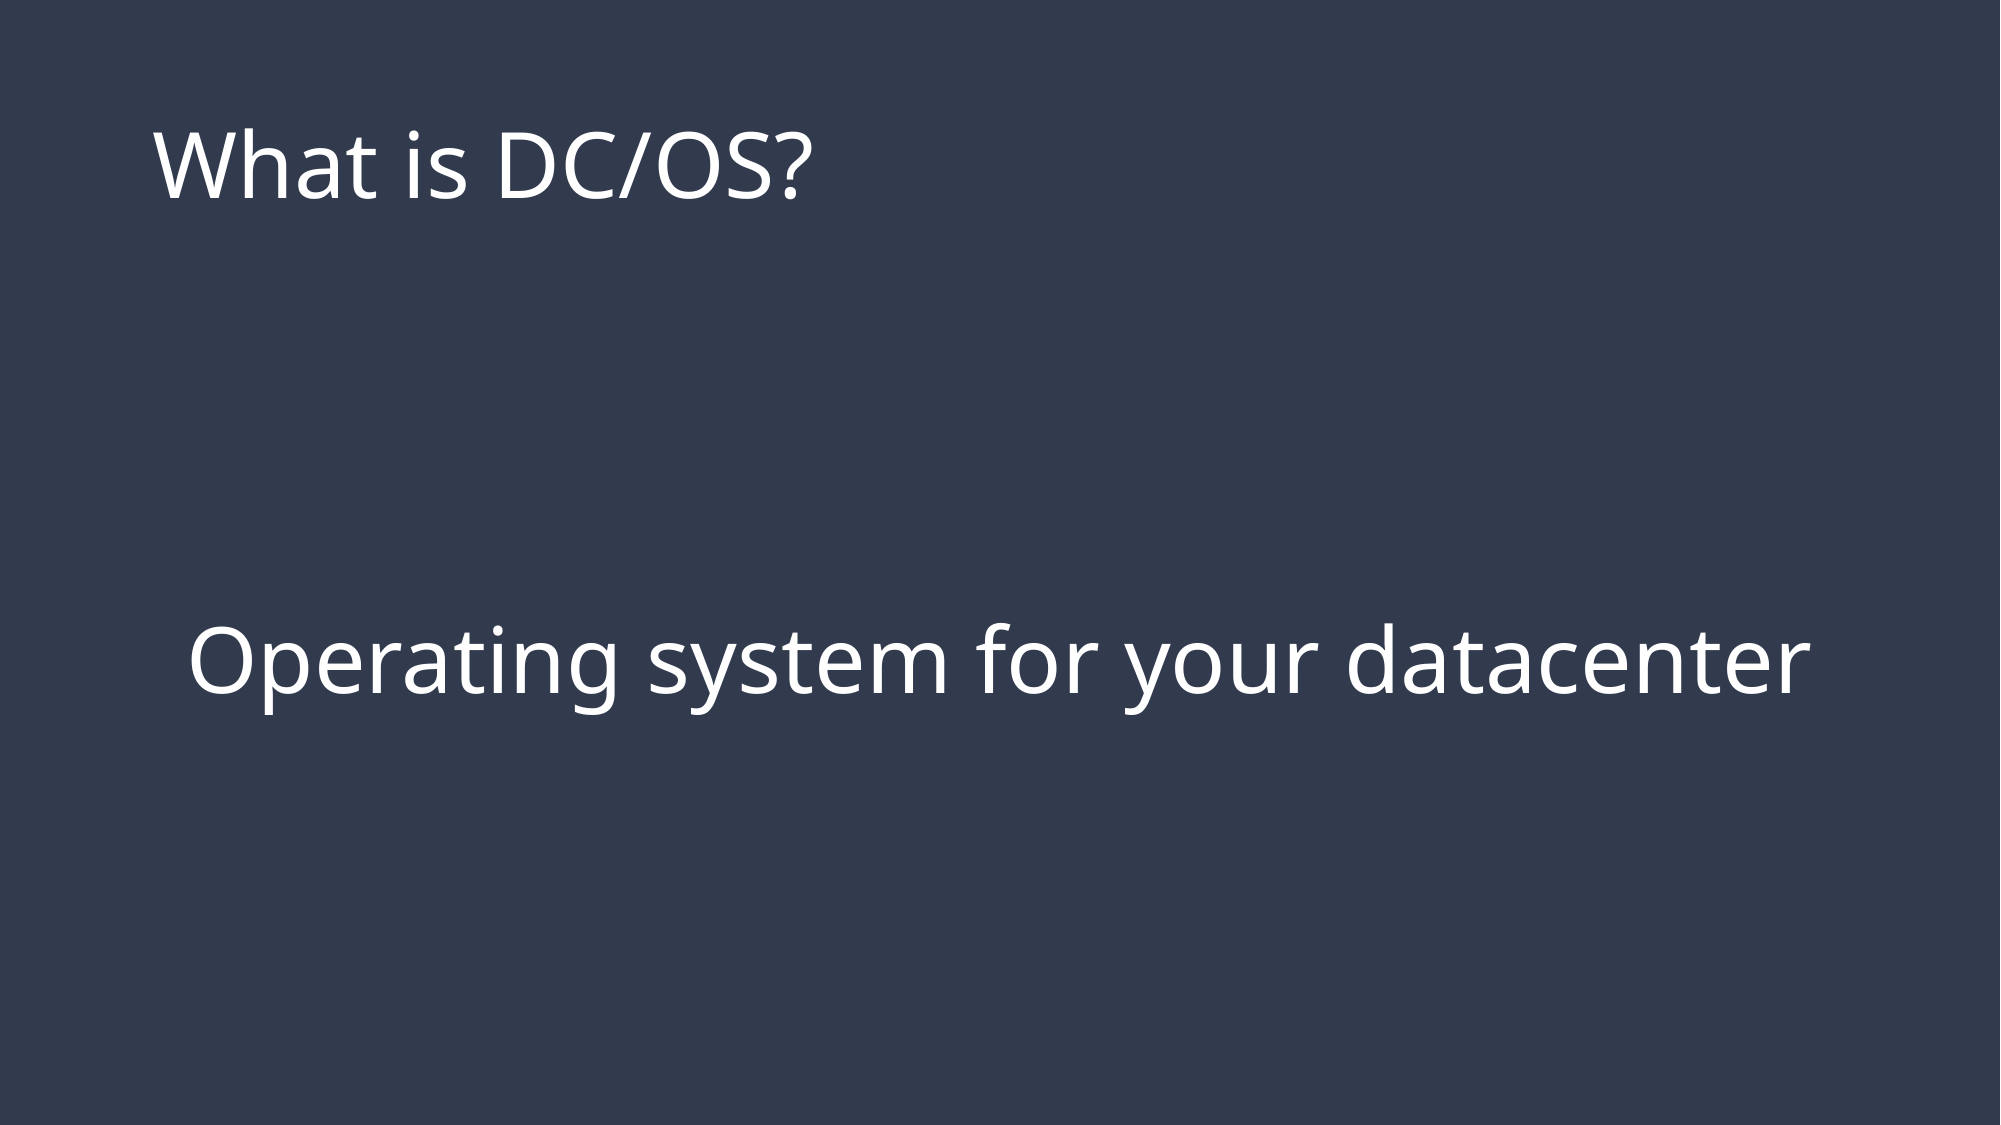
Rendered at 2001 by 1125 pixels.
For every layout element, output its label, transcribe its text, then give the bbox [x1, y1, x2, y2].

list Operating system for your datacenter [137, 299, 1863, 1014]
title What is DC/OS? [137, 59, 1863, 278]
